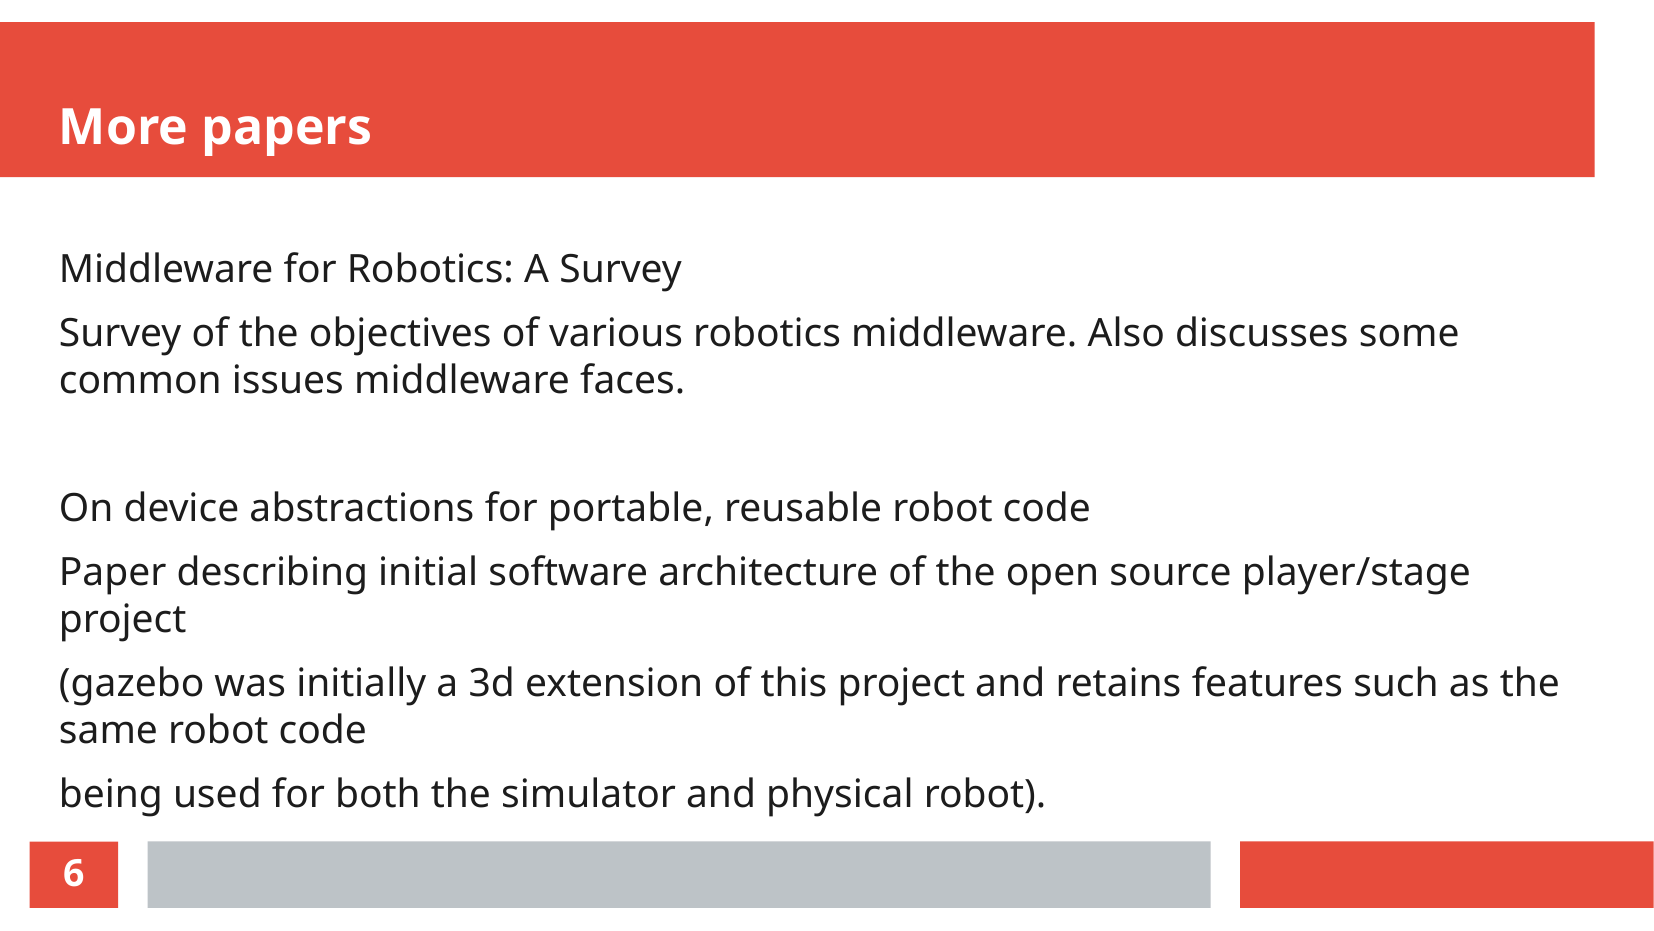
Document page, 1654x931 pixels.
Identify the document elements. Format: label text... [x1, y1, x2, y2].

text_box [29, 841, 119, 908]
title More papers [59, 44, 1595, 156]
list Middleware for Robotics: A Survey Survey of the objectives of various robotics middleware. Also discusses some common issues middleware faces. On device abstractions for portable, reusable robot code Paper describing initial software architecture of the open source player/stage project (gazebo was initially a 3d extension of this project and retains features such as the same robot code being used for both the simulator and physical robot). [59, 243, 1565, 820]
